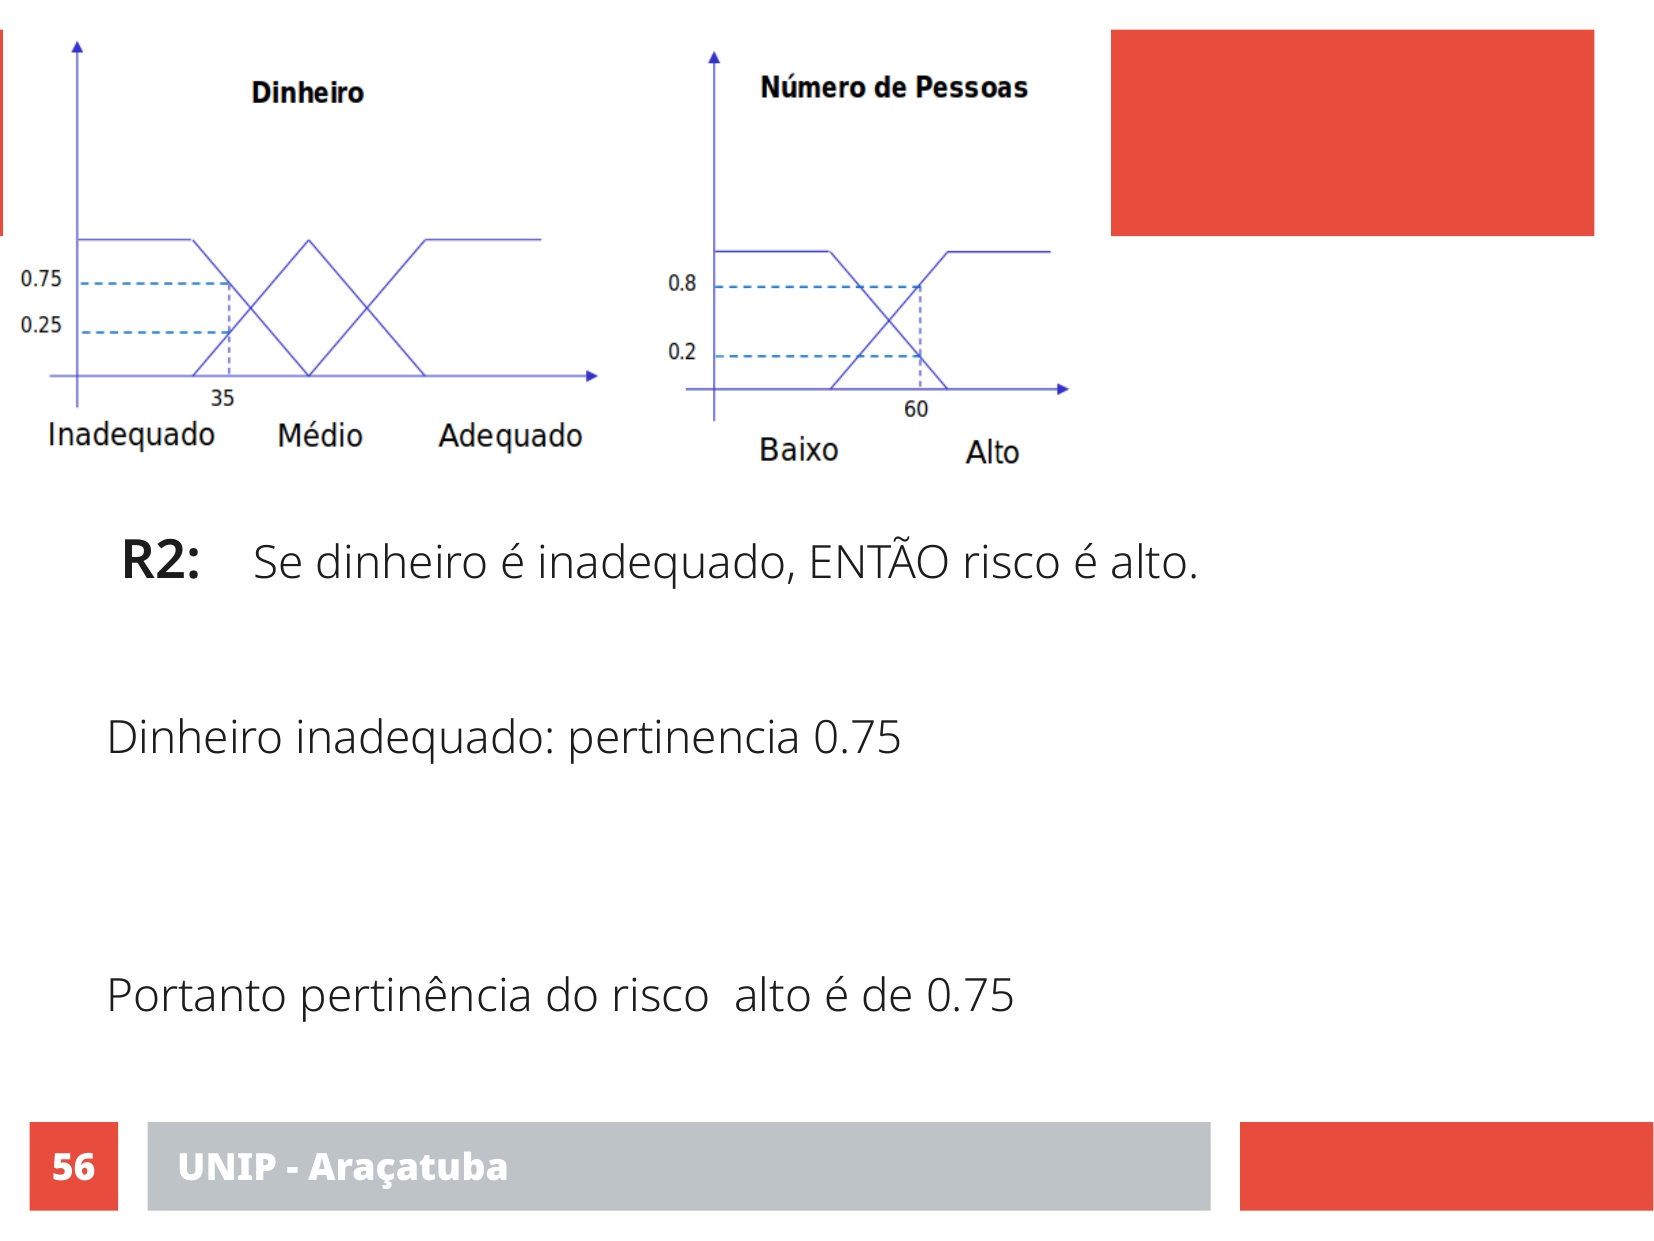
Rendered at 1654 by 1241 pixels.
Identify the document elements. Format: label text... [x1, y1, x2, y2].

picture [3, 0, 1111, 491]
list R2: Se dinheiro é inadequado, ENTÃO risco é alto. Dinheiro inadequado: pertinencia 0.75 Portanto pertinência do risco alto é de 0.75 [59, 324, 1565, 1093]
